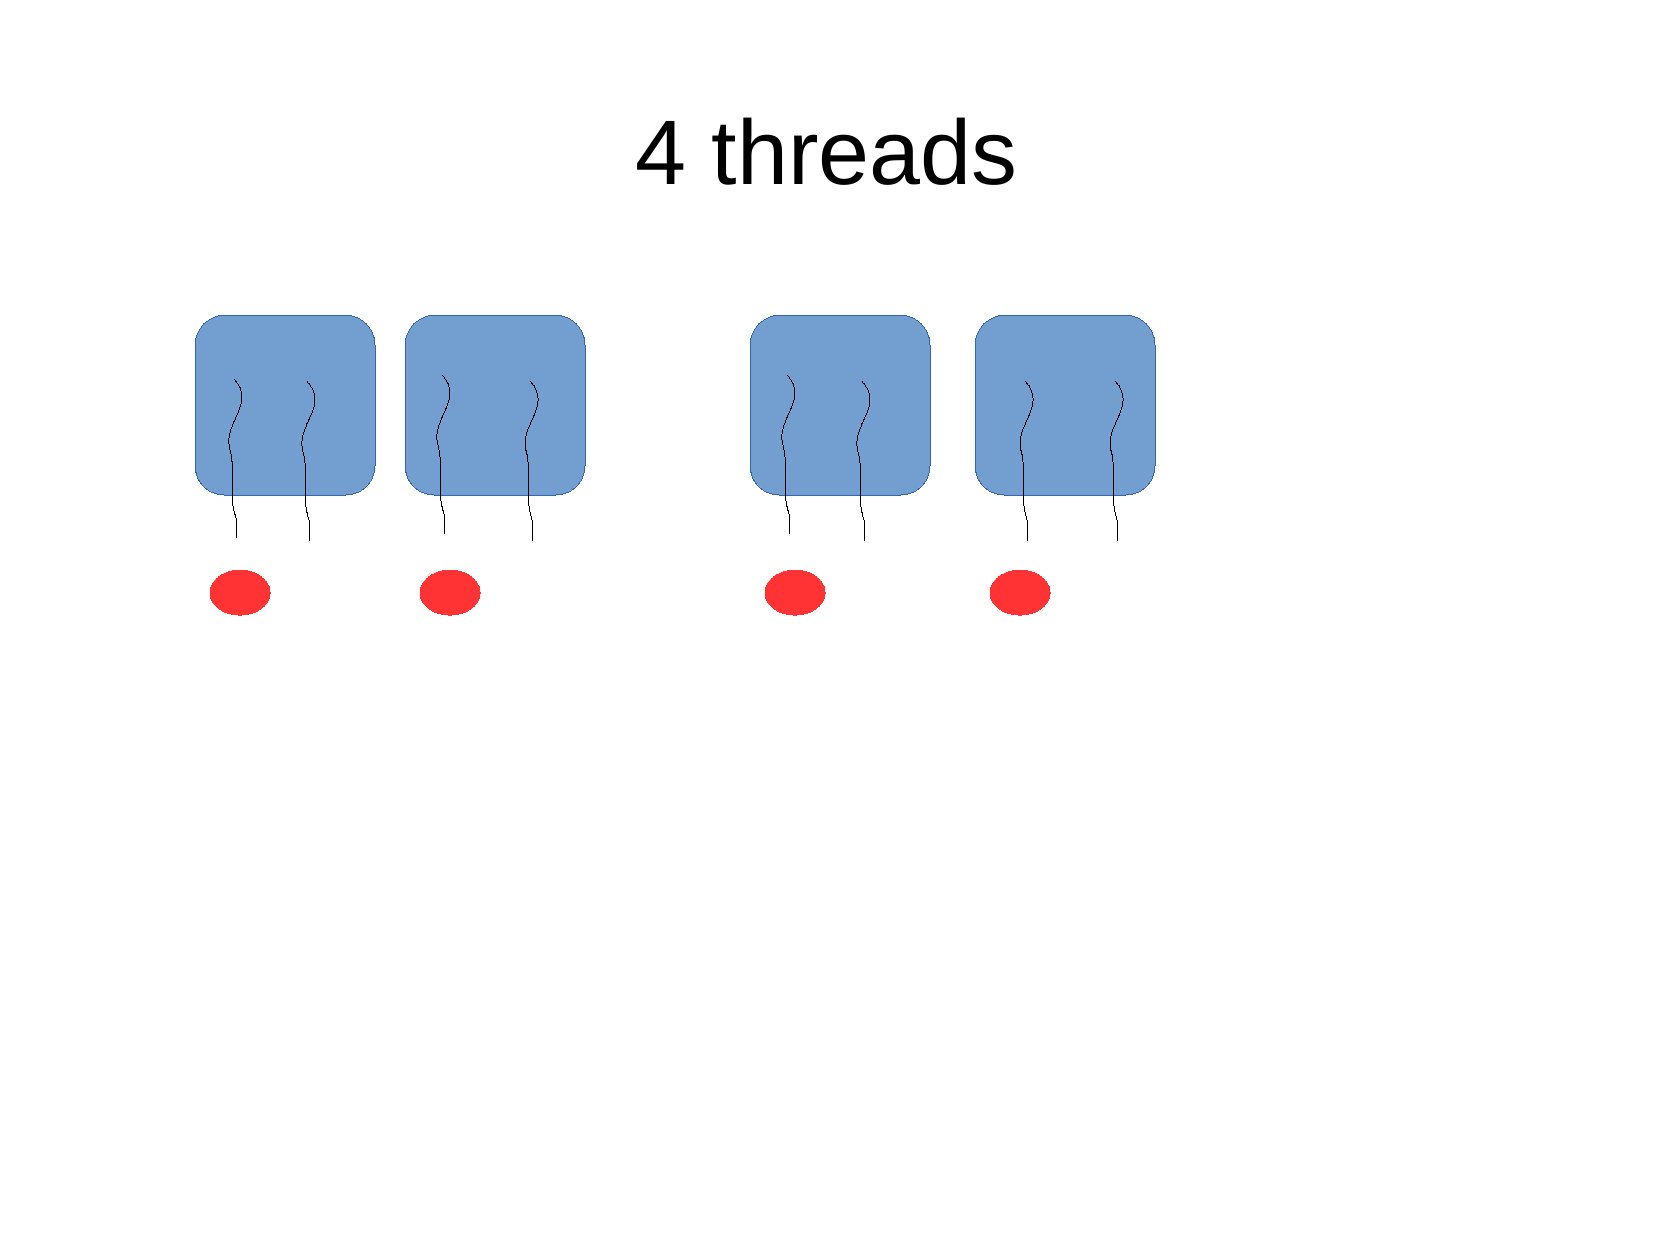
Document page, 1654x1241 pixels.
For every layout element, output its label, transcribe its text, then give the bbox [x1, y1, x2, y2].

title 4 threads [82, 49, 1571, 257]
text_box [195, 315, 376, 496]
text_box [750, 315, 931, 496]
text_box [765, 570, 826, 616]
text_box [210, 570, 271, 616]
text_box [975, 315, 1156, 496]
text_box [990, 570, 1051, 616]
text_box [420, 570, 481, 616]
text_box [405, 315, 586, 496]
